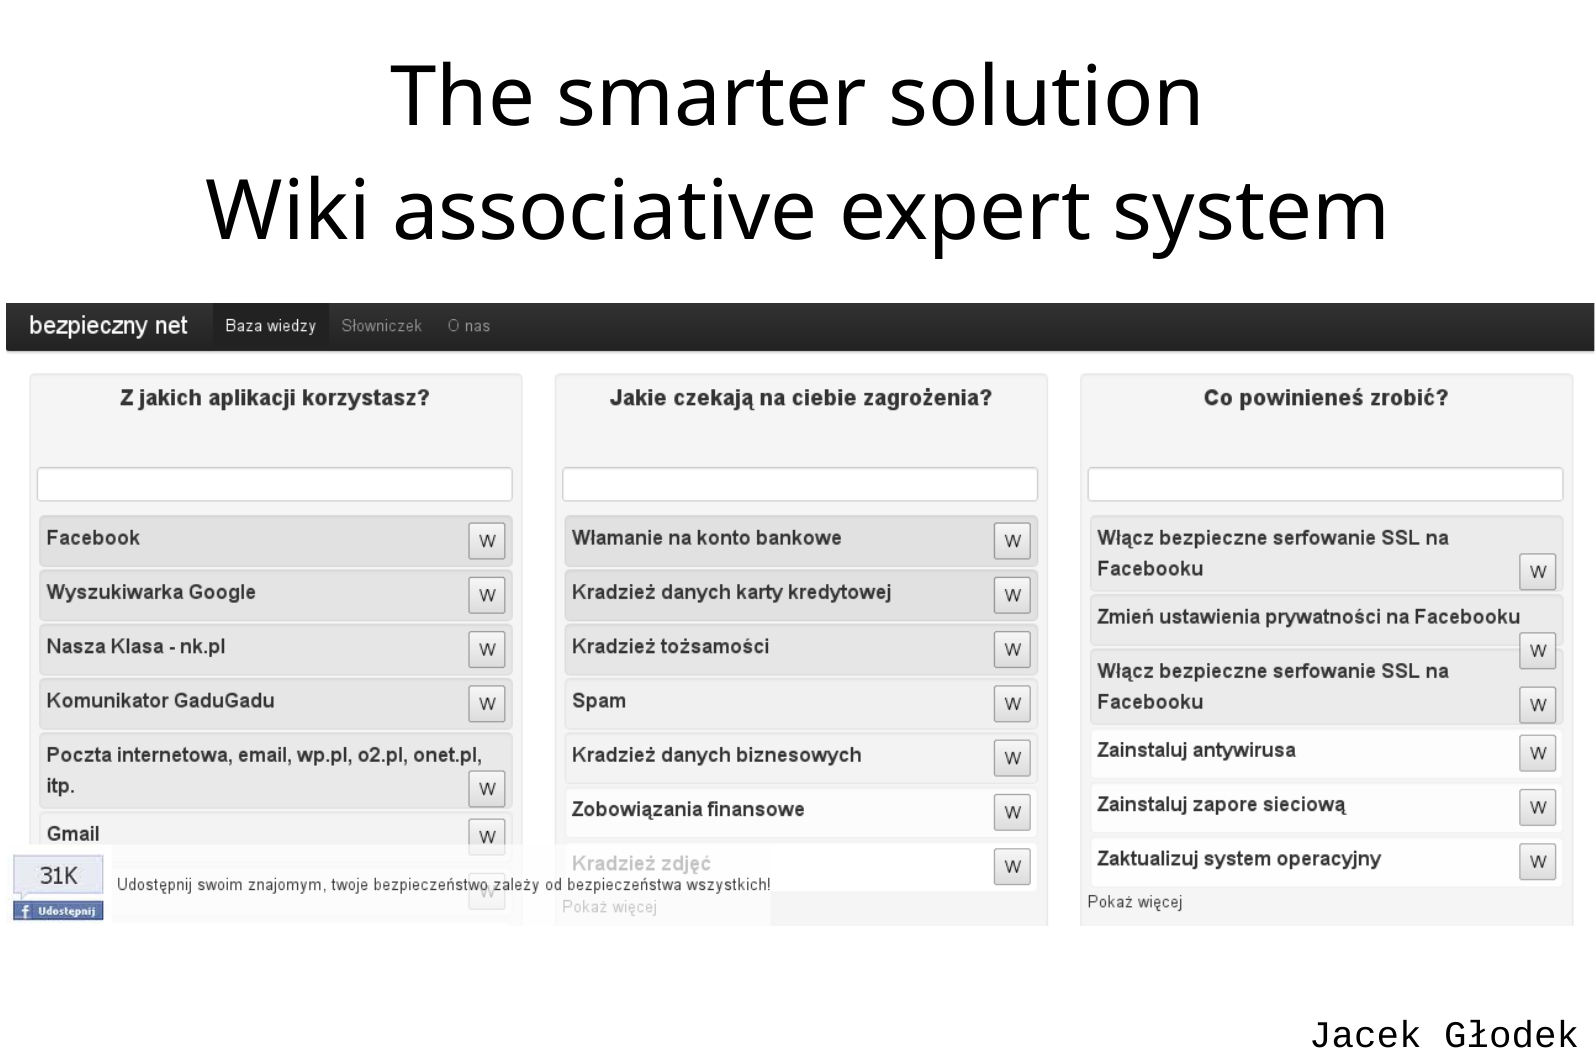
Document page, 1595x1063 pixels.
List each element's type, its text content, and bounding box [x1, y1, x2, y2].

text_box Jacek Głodek [1294, 1008, 1595, 1063]
picture [6, 303, 1595, 926]
text_box The smarter solution Wiki associative expert system [67, 29, 1530, 249]
